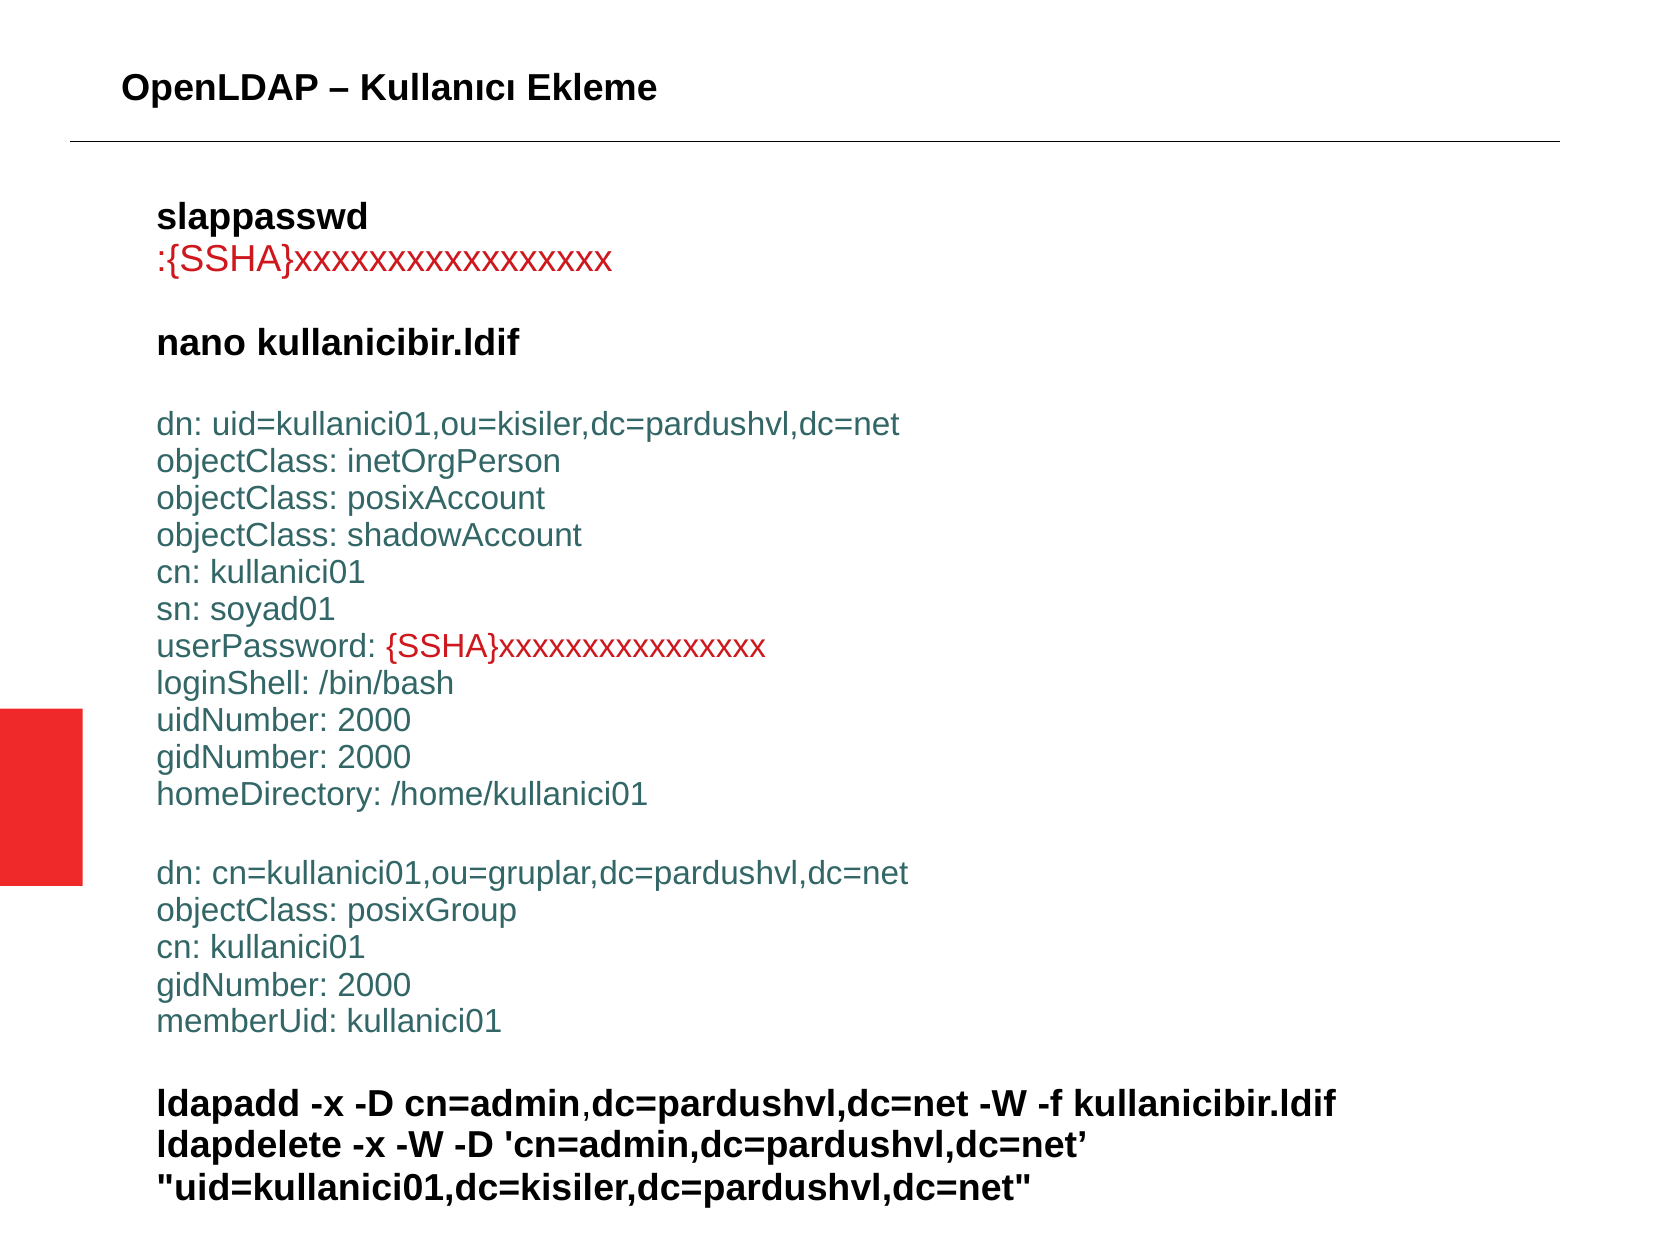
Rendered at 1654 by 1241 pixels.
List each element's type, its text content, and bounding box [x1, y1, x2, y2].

text_box OpenLDAP – Kullanıcı Ekleme [106, 59, 1536, 116]
text_box slappasswd :{SSHA}xxxxxxxxxxxxxxxxx nano kullanicibir.ldif dn: uid=kullanici01,ou=kisiler,dc=pardushvl,dc=net objectClass: inetOrgPerson objectClass: posixAccount objectClass: shadowAccount cn: kullanici01 sn: soyad01 userPassword: {SSHA}xxxxxxxxxxxxxxxx loginShell: /bin/bash uidNumber: 2000 gidNumber: 2000 homeDirectory: /home/kullanici01 dn: cn=kullanici01,ou=gruplar,dc=pardushvl,dc=net objectClass: posixGroup cn: kullanici01 gidNumber: 2000 memberUid: kullanici01 ldapadd -x -D cn=admin,dc=pardushvl,dc=net -W -f kullanicibir.ldif ldapdelete -x -W -D 'cn=admin,dc=pardushvl,dc=net’ "uid=kullanici01,dc=kisiler,dc=pardushvl,dc=net" [141, 188, 1607, 1241]
